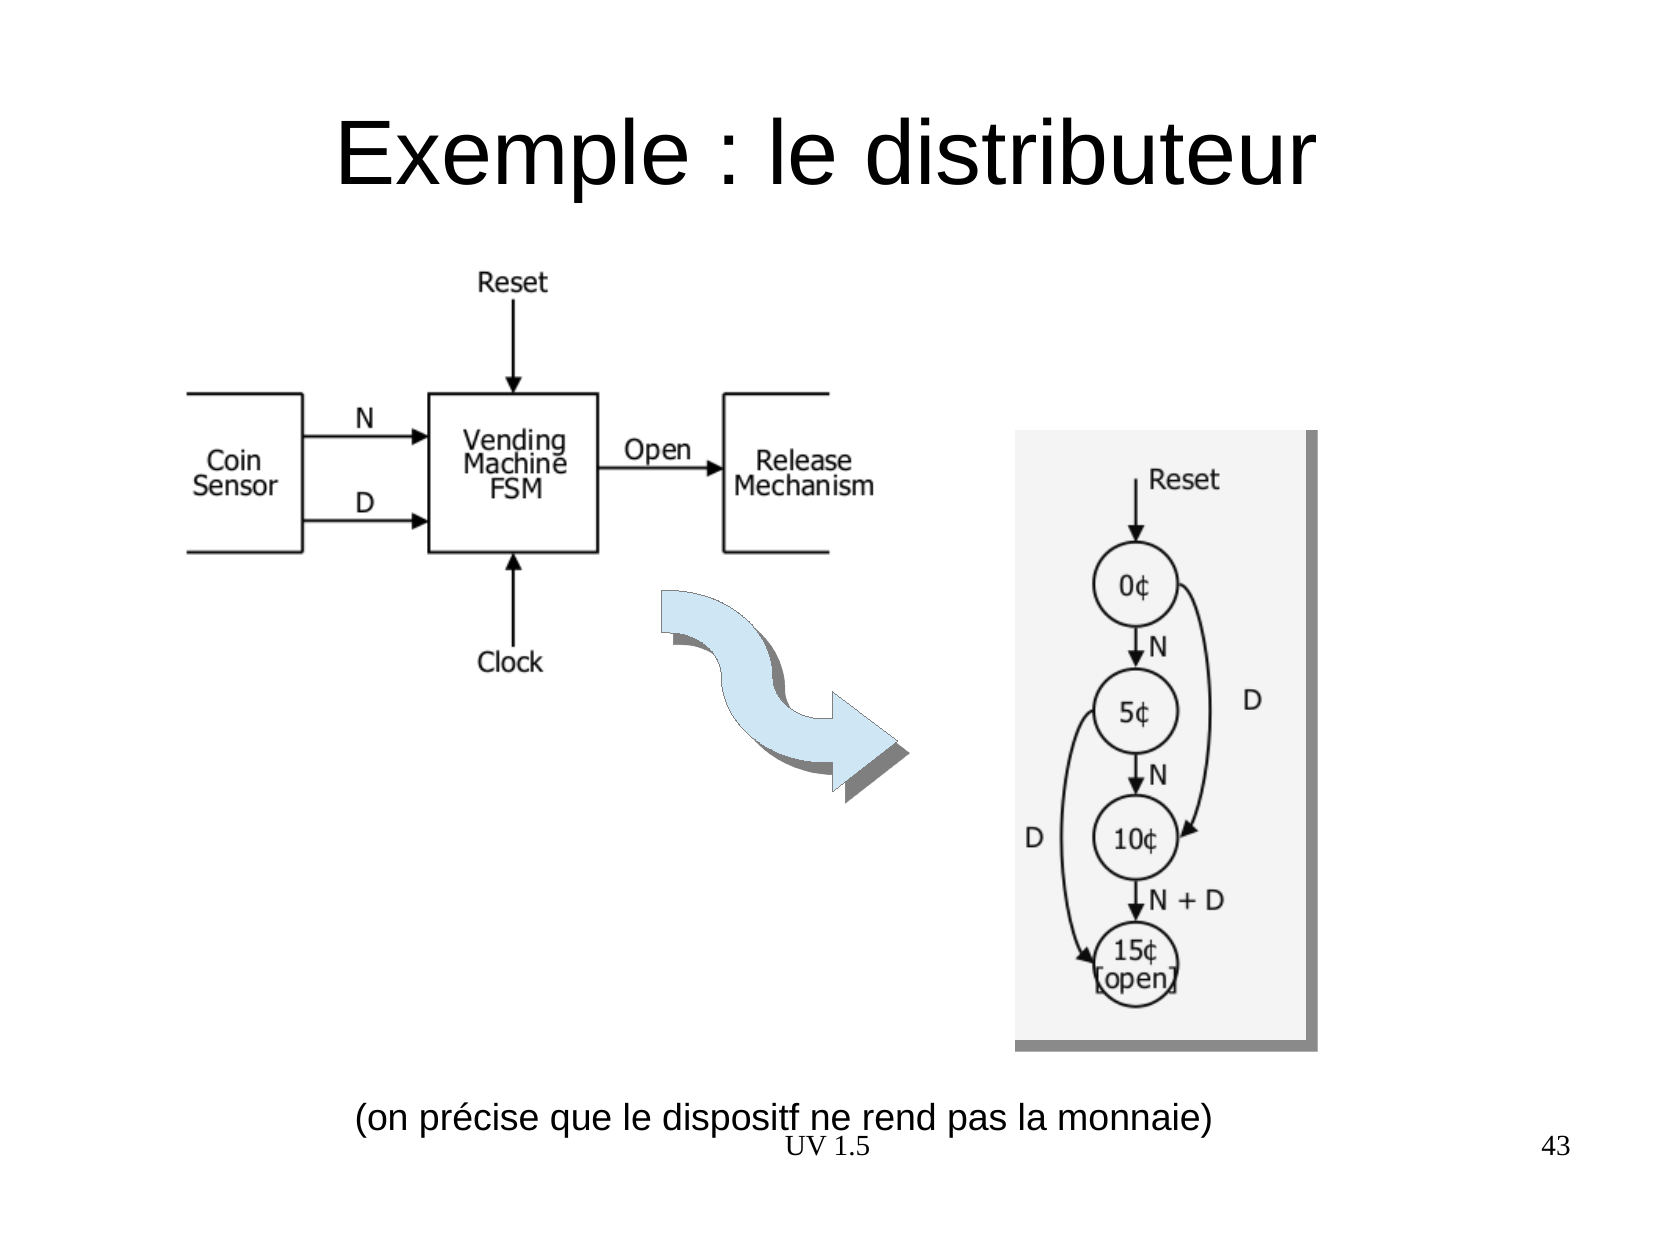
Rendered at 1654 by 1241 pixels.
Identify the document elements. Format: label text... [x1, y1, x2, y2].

text_box [661, 590, 898, 792]
text_box (on précise que le dispositf ne rend pas la monnaie) [339, 1088, 1229, 1146]
title Exemple : le distributeur [82, 49, 1571, 257]
picture [1003, 419, 1306, 1040]
picture [118, 236, 928, 694]
